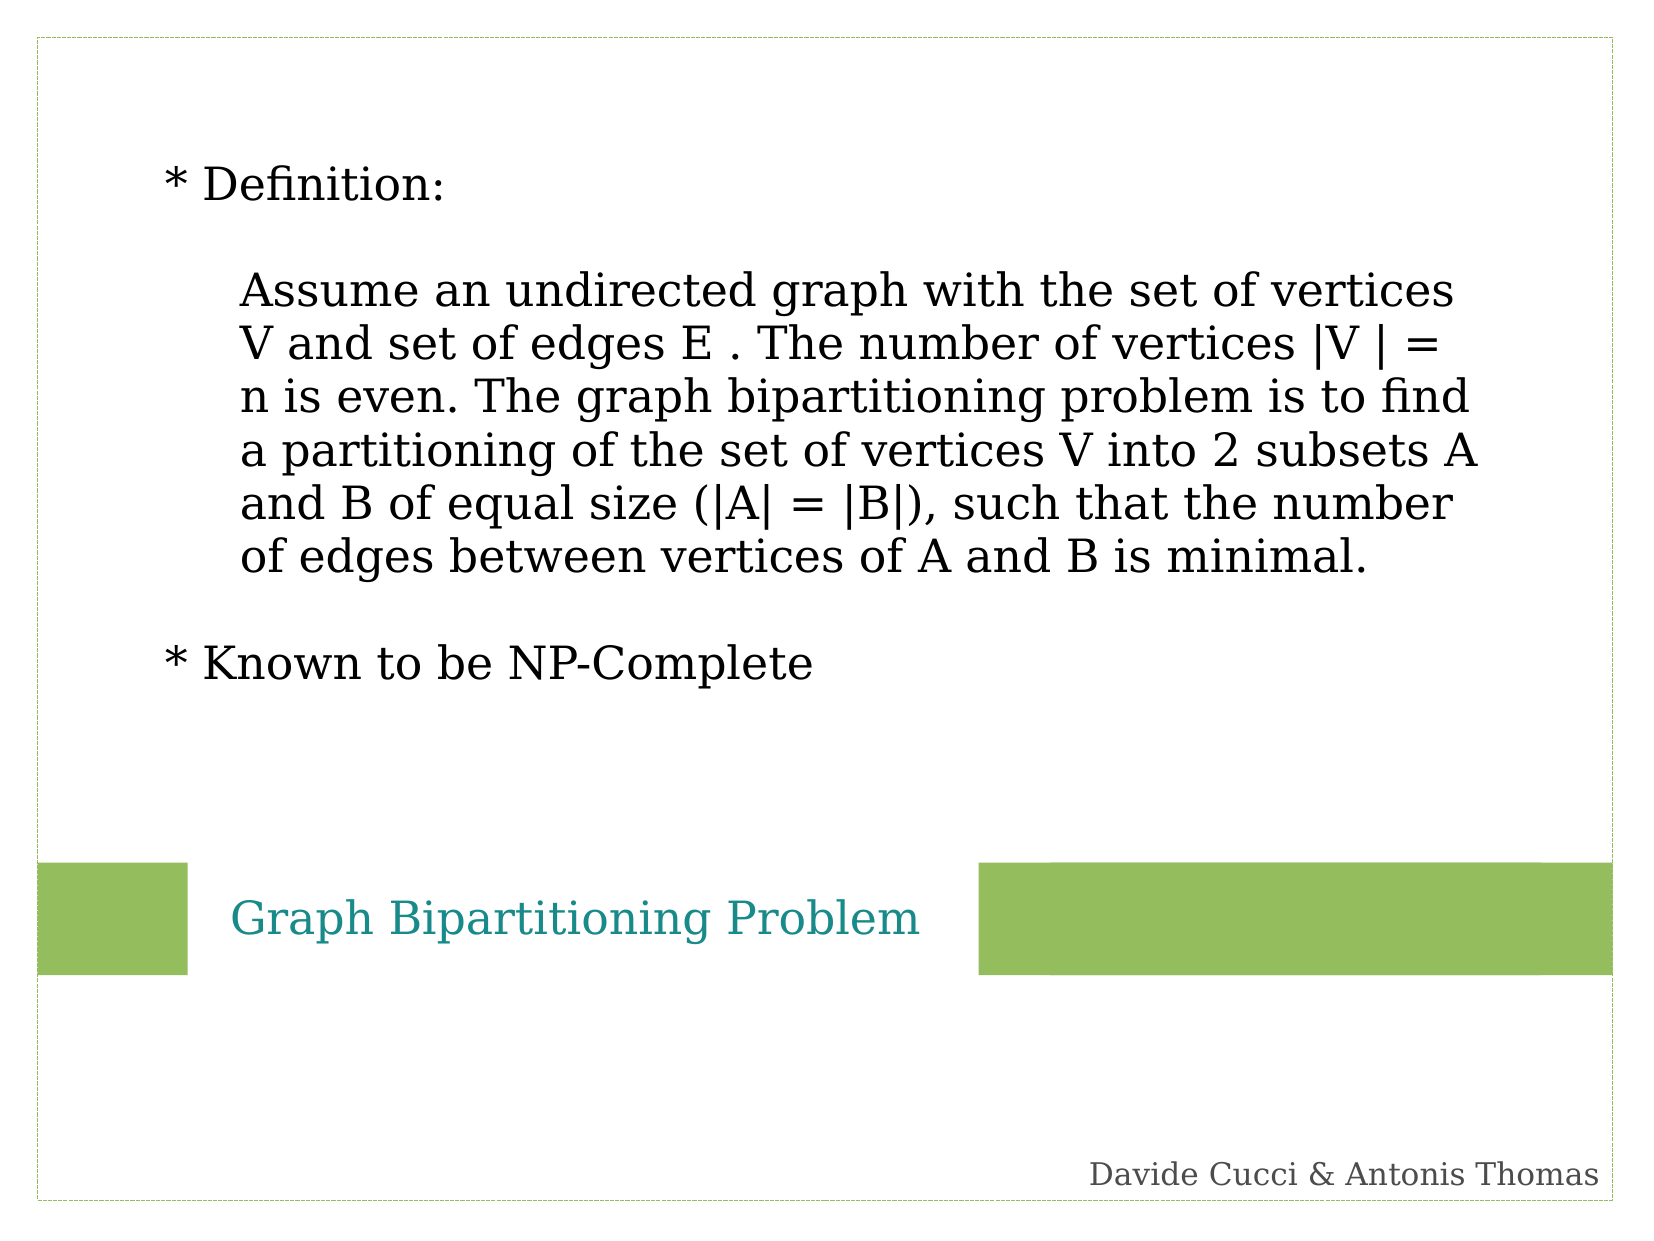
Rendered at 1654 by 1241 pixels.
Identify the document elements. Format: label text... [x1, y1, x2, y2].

text_box * Definition: Assume an undirected graph with the set of vertices V and set of edges E . The number of vertices |V | = n is even. The graph bipartitioning problem is to find a partitioning of the set of vertices V into 2 subsets A and B of equal size (|A| = |B|), such that the number of edges between vertices of A and B is minimal. * Known to be NP-Complete [150, 150, 1501, 742]
text_box [978, 862, 1613, 976]
text_box [37, 862, 188, 976]
text_box Davide Cucci & Antonis Thomas [1074, 1149, 1616, 1201]
text_box Graph Bipartitioning Problem [215, 884, 937, 953]
